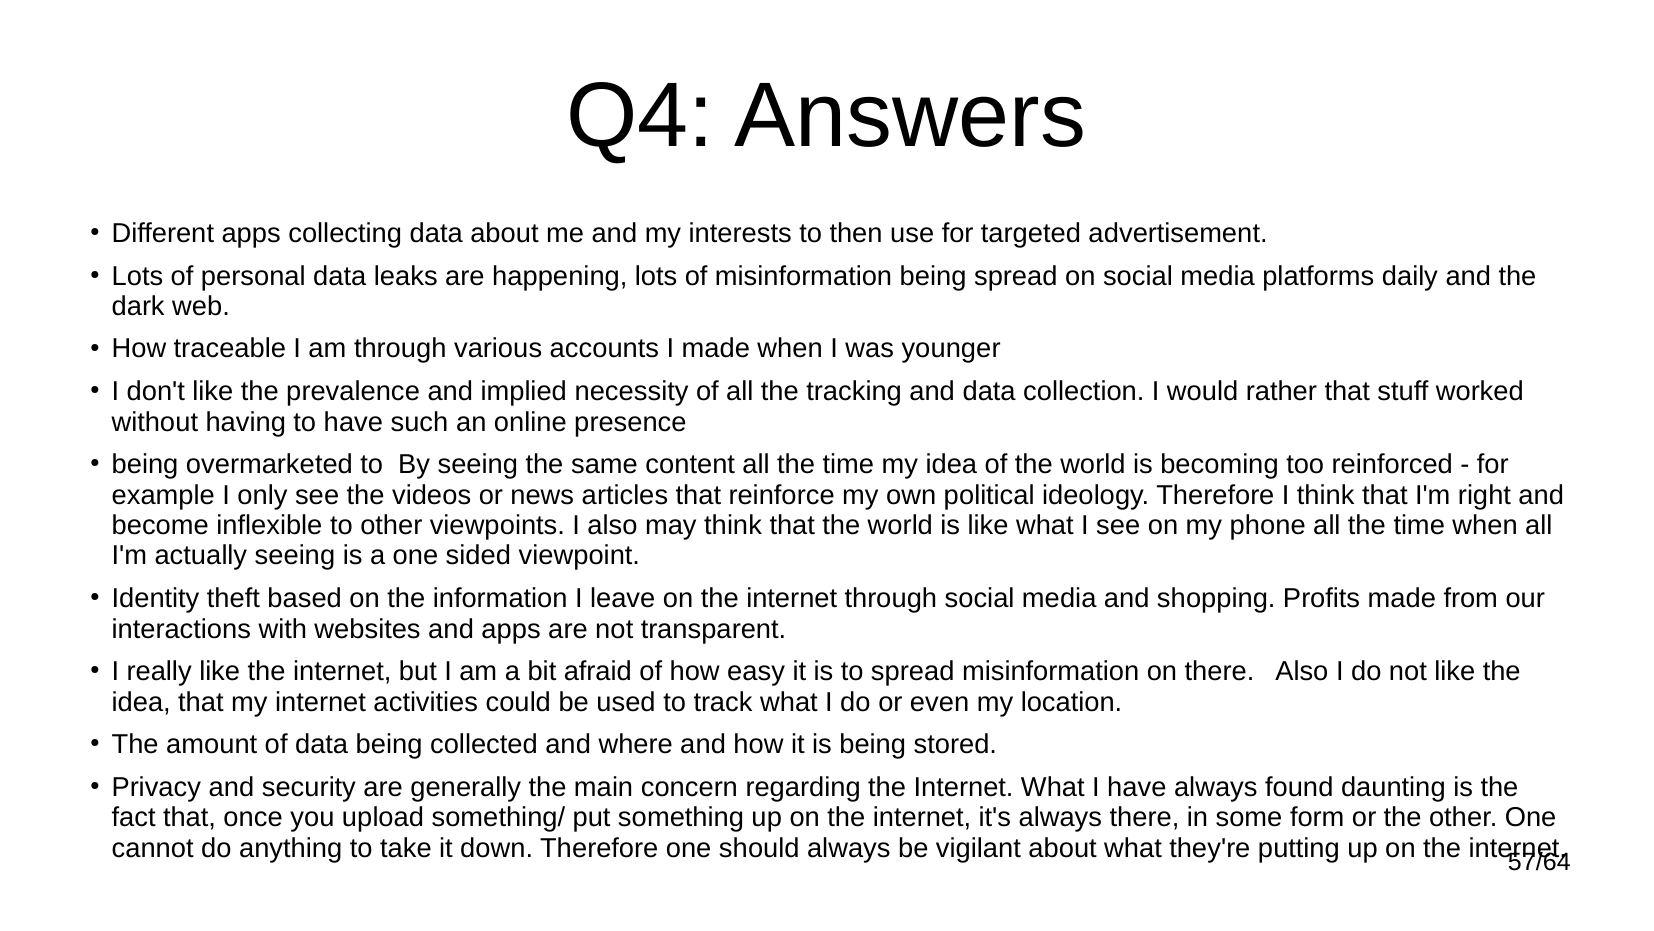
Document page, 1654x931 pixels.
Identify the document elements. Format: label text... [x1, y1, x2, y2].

list Different apps collecting data about me and my interests to then use for targeted advertisement. Lots of personal data leaks are happening, lots of misinformation being spread on social media platforms daily and the dark web. How traceable I am through various accounts I made when I was younger I don't like the prevalence and implied necessity of all the tracking and data collection. I would rather that stuff worked without having to have such an online presence being overmarketed to By seeing the same content all the time my idea of the world is becoming too reinforced - for example I only see the videos or news articles that reinforce my own political ideology. Therefore I think that I'm right and become inflexible to other viewpoints. I also may think that the world is like what I see on my phone all the time when all I'm actually seeing is a one sided viewpoint. Identity theft based on the information I leave on the internet through social media and shopping. Profits made from our interactions with websites and apps are not transparent. I really like the internet, but I am a bit afraid of how easy it is to spread misinformation on there. Also I do not like the idea, that my internet activities could be used to track what I do or even my location. The amount of data being collected and where and how it is being stored. Privacy and security are generally the main concern regarding the Internet. What I have always found daunting is the fact that, once you upload something/ put something up on the internet, it's always there, in some form or the other. One cannot do anything to take it down. Therefore one should always be vigilant about what they're putting up on the internet. [82, 217, 1571, 886]
title Q4: Answers [82, 37, 1571, 193]
